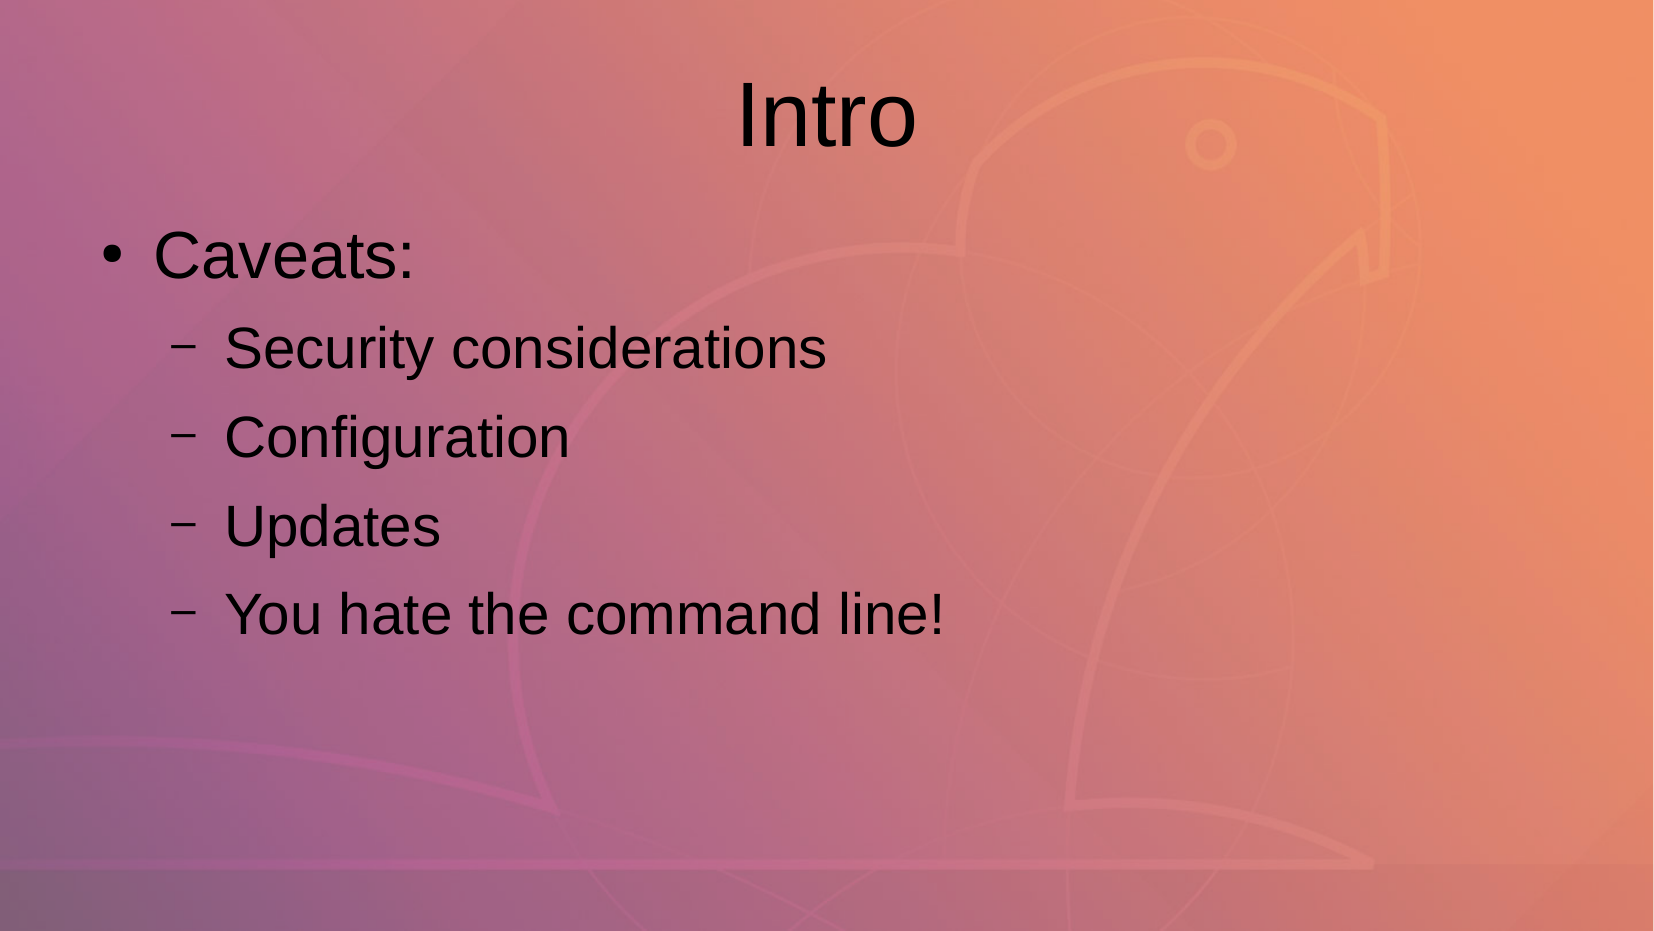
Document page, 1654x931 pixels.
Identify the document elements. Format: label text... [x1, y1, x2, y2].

title Intro [82, 37, 1571, 193]
list Caveats: Security considerations Configuration Updates You hate the command line! [82, 217, 1571, 758]
